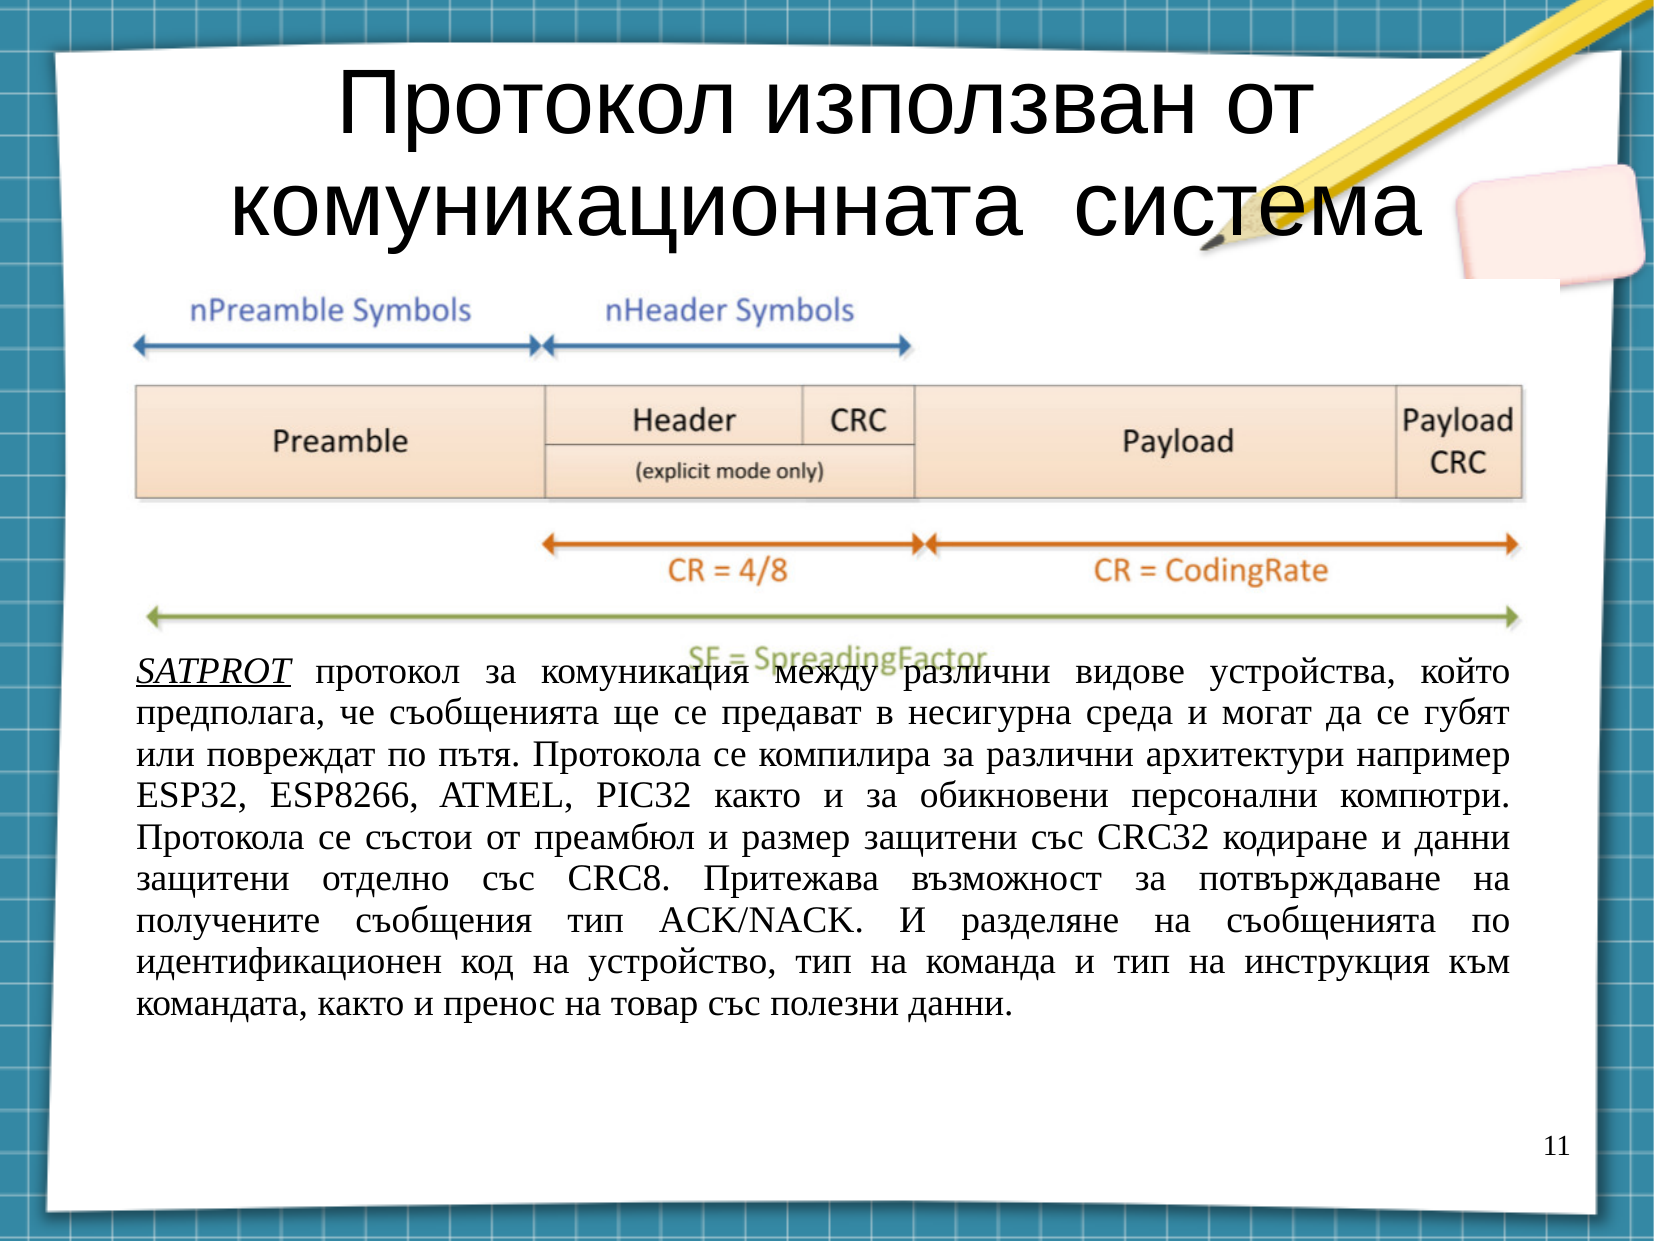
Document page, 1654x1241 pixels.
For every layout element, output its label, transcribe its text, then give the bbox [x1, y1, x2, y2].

picture [0, 0, 1654, 1241]
title Протокол използван от комуникационната система [82, 49, 1571, 257]
list SATPROT протокол за комуникация между различни видове устройства, който предполага, че съобщенията ще се предават в несигурна среда и могат да се губят или повреждат по пътя. Протокола се компилира за различни архитектури например ESP32, ESP8266, ATMEL, PIC32 както и за обикновени персонални компютри. Протокола се състои от преамбюл и размер защитени със CRC32 кодиране и данни защитени отделно със CRC8. Притежава възможност за потвърждаване на получените съобщения тип ACK/NACK. И разделяне на съобщенията по идентификационен код на устройство, тип на команда и тип на инструкция към командата, както и пренос на товар със полезни данни. [136, 649, 1512, 1146]
